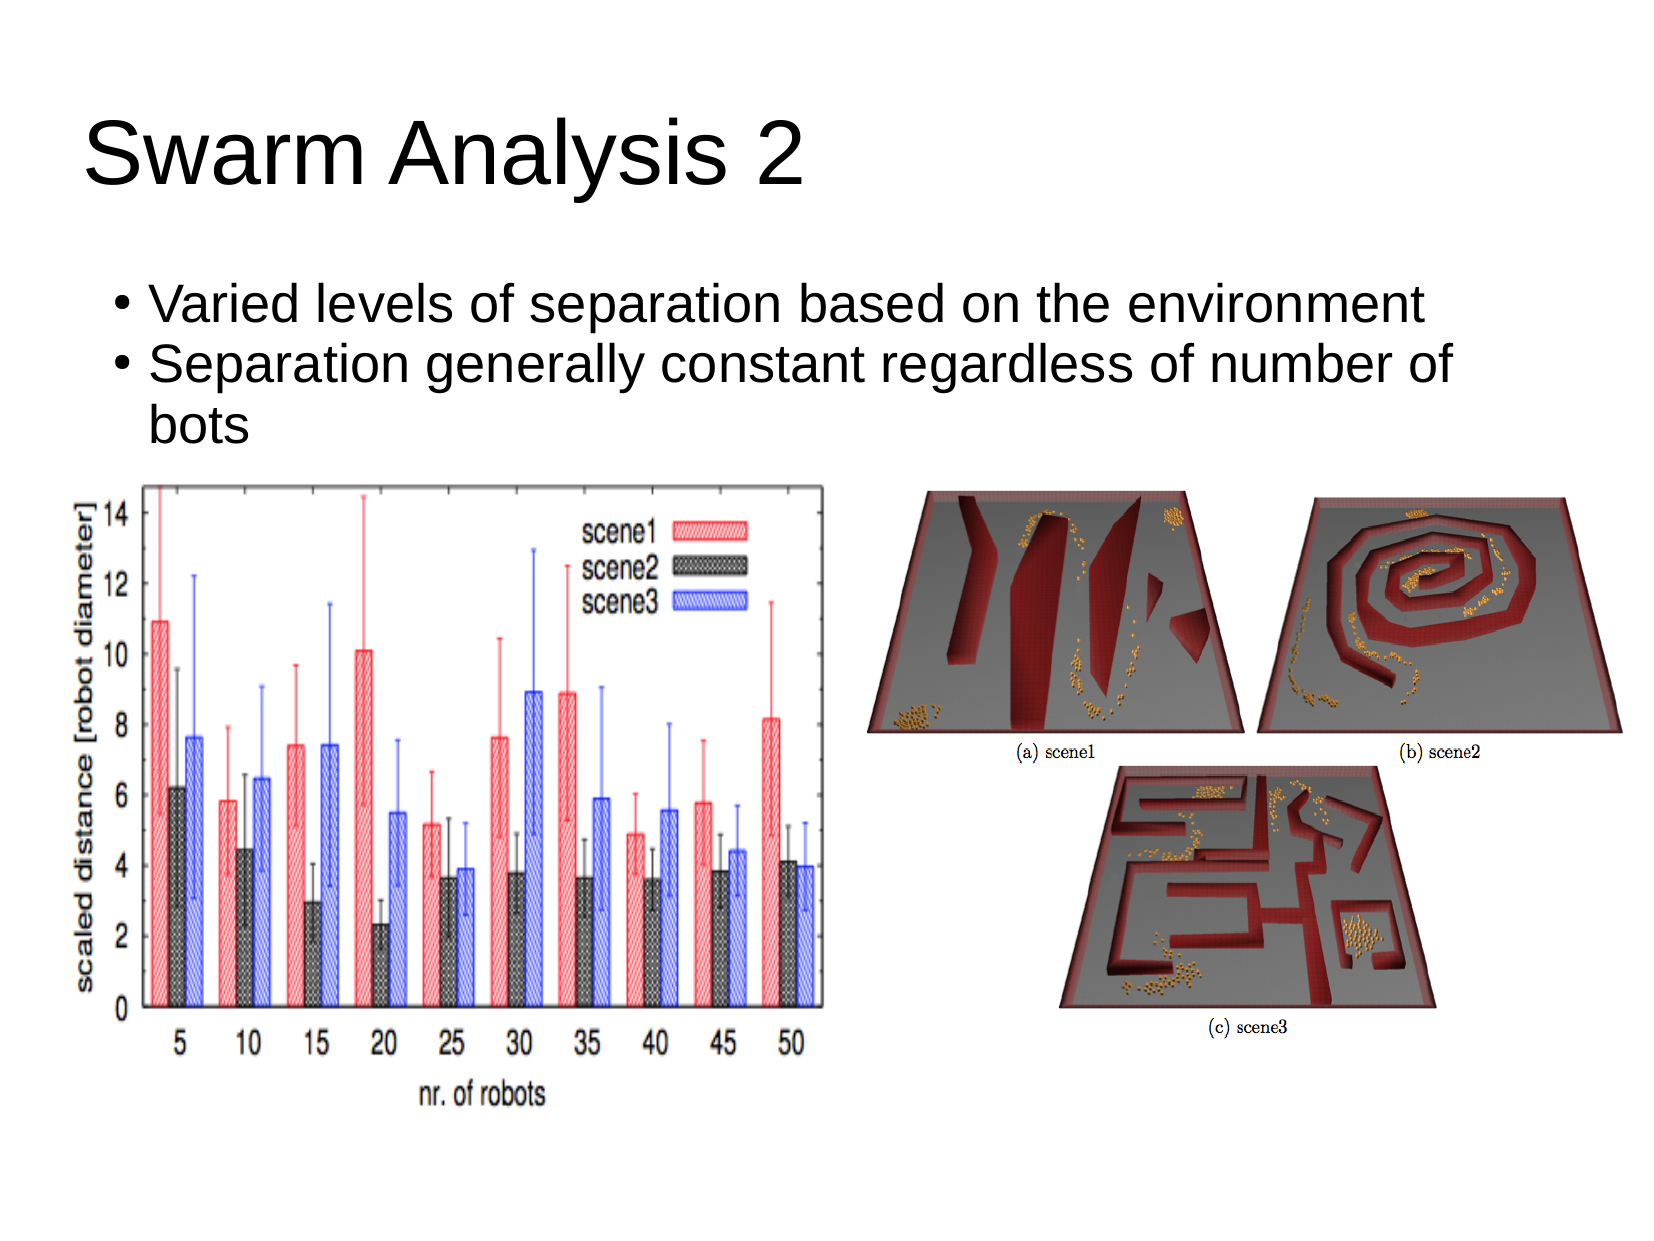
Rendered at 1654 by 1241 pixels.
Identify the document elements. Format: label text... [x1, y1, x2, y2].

title Swarm Analysis 2 [82, 49, 1571, 257]
picture [15, 449, 1654, 1141]
text_box Varied levels of separation based on the environment Separation generally constant regardless of number of bots [97, 266, 1568, 463]
